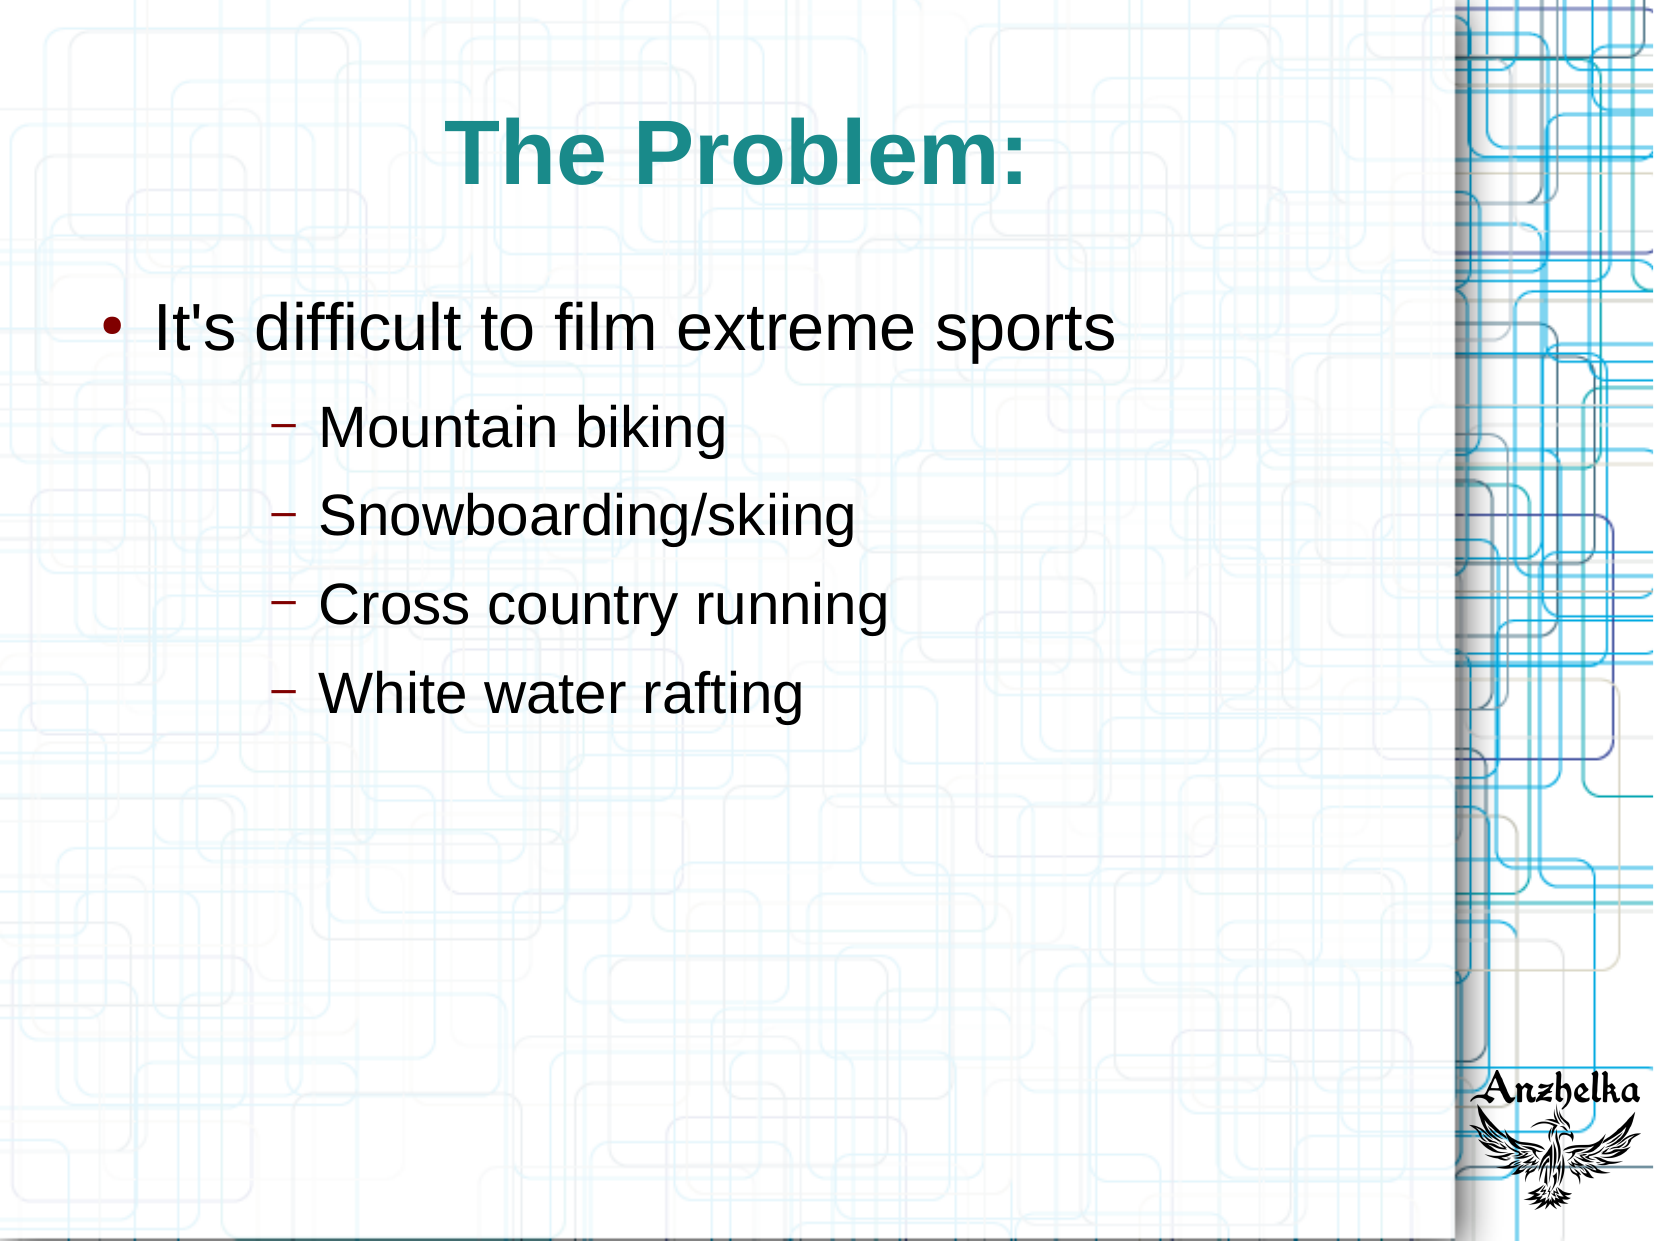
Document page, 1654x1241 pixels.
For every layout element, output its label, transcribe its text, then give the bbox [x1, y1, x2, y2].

picture [0, 0, 1654, 1241]
title The Problem: [58, 49, 1417, 257]
list It's difficult to film extreme sports Mountain biking Snowboarding/skiing Cross country running White water rafting [82, 290, 1417, 1241]
